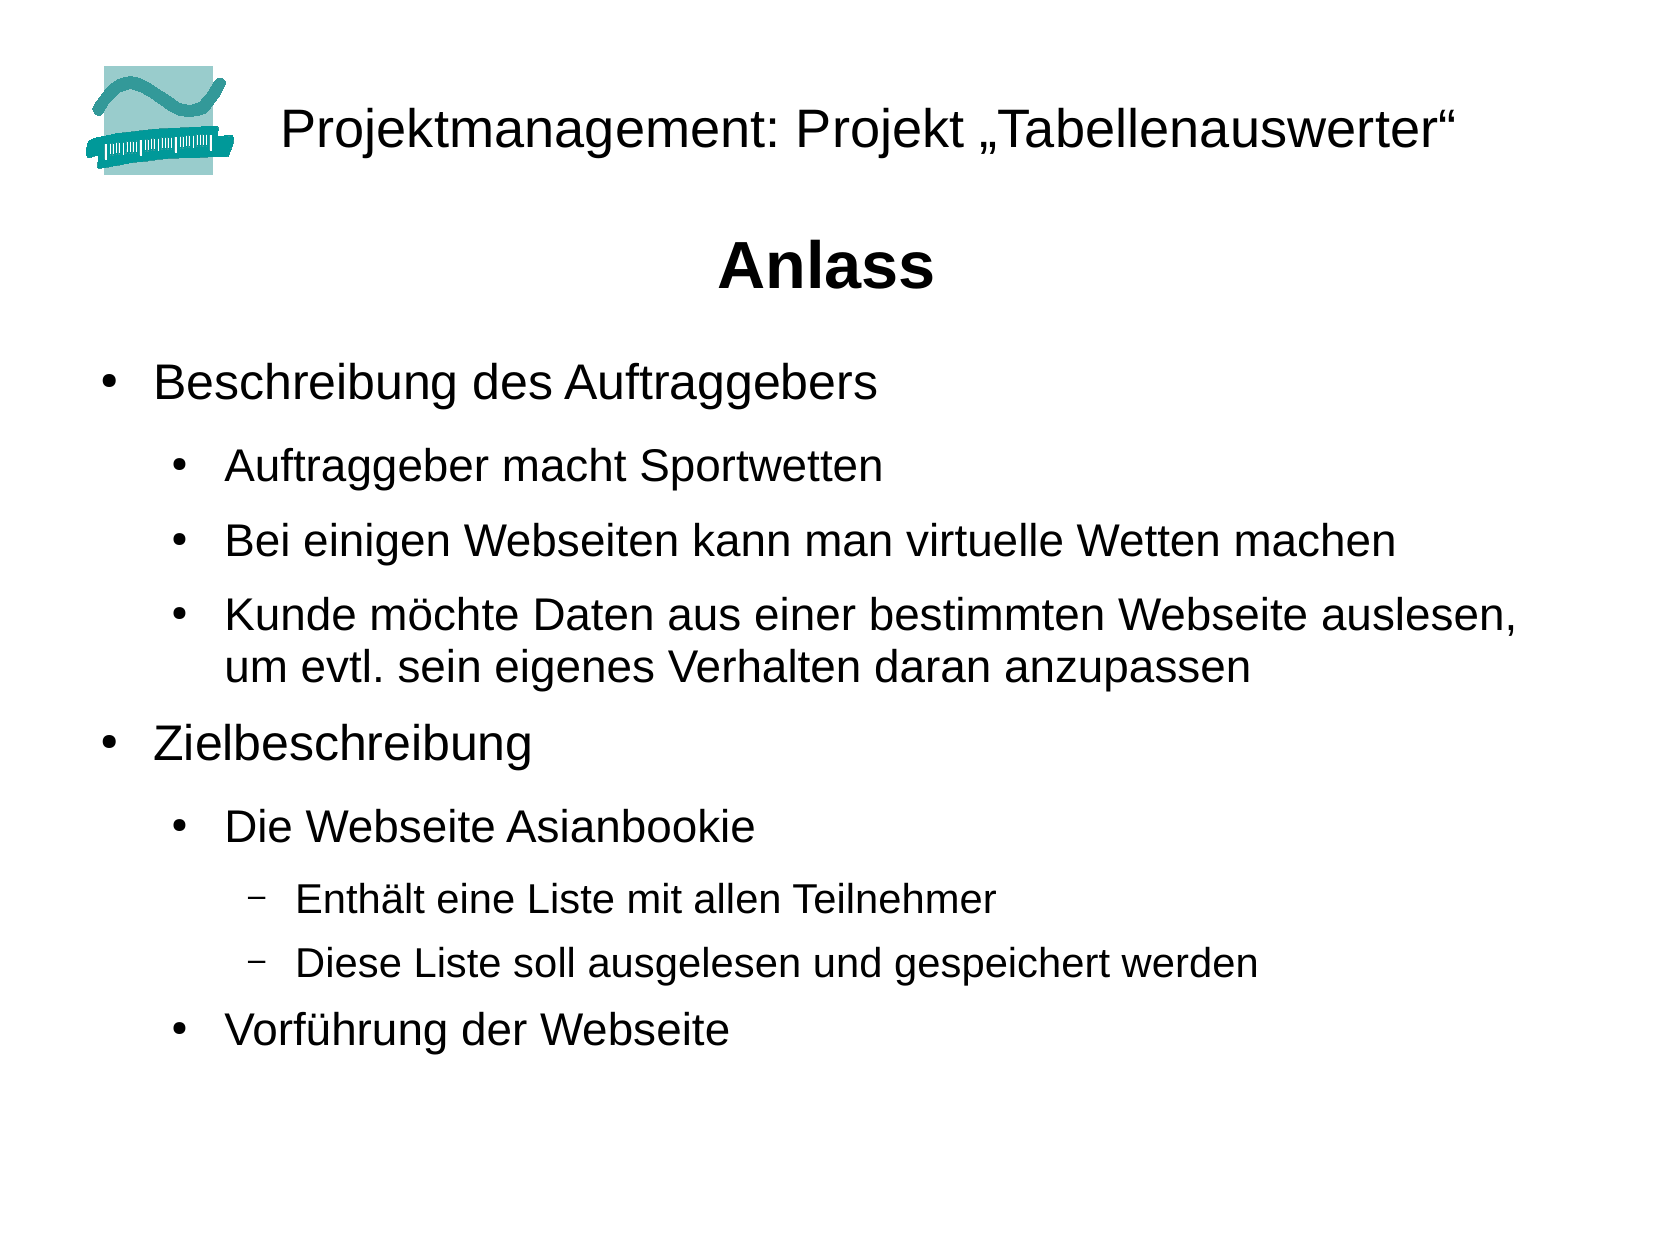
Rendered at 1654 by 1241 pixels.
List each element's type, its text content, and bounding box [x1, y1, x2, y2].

list Beschreibung des Auftraggebers Auftraggeber macht Sportwetten Bei einigen Webseiten kann man virtuelle Wetten machen Kunde möchte Daten aus einer bestimmten Webseite auslesen, um evtl. sein eigenes Verhalten daran anzupassen Zielbeschreibung Die Webseite Asianbookie Enthält eine Liste mit allen Teilnehmer Diese Liste soll ausgelesen und gespeichert werden Vorführung der Webseite [82, 354, 1571, 1123]
picture [84, 58, 237, 179]
title Anlass [88, 206, 1565, 325]
